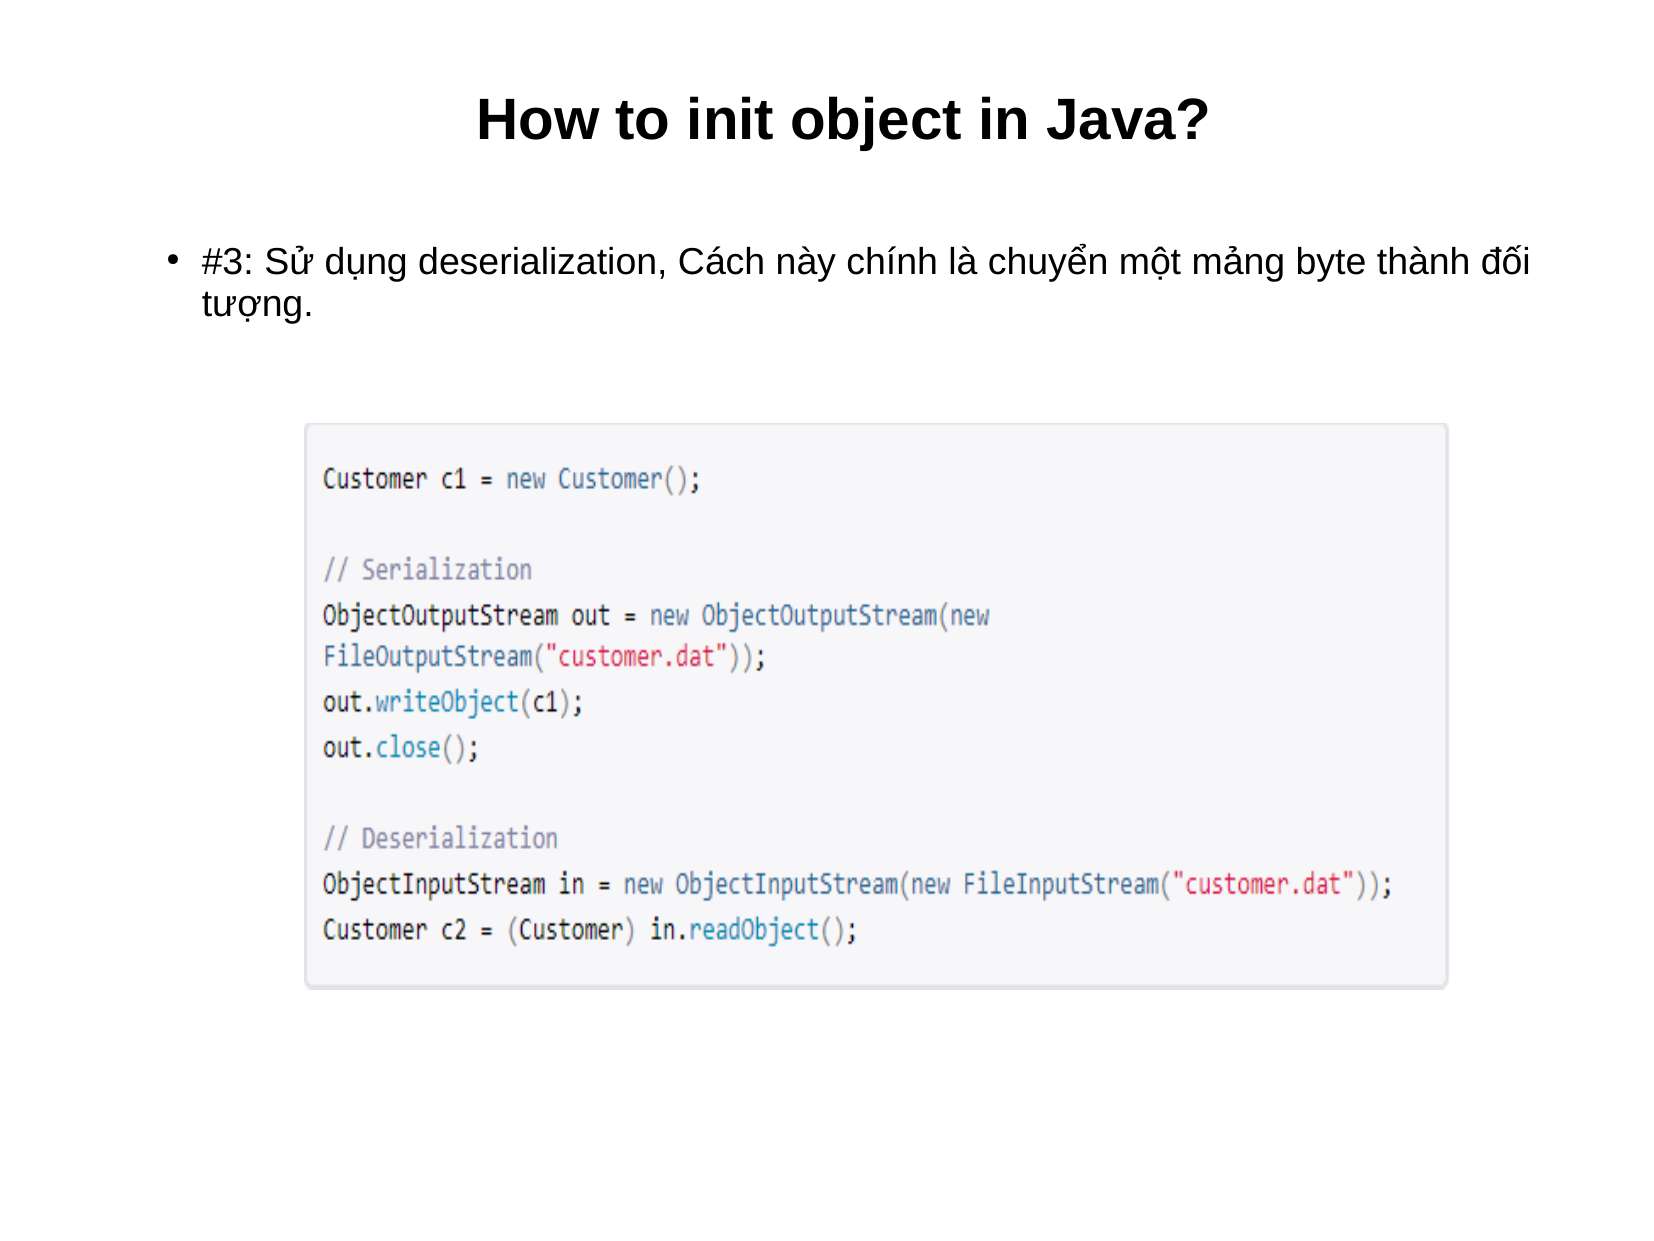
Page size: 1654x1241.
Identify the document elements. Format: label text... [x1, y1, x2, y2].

title How to init object in Java? [82, 49, 1571, 181]
picture [304, 423, 1456, 991]
text_box #3: Sử dụng deserialization, Cách này chính là chuyển một mảng byte thành đối tượng. [151, 232, 1606, 1198]
